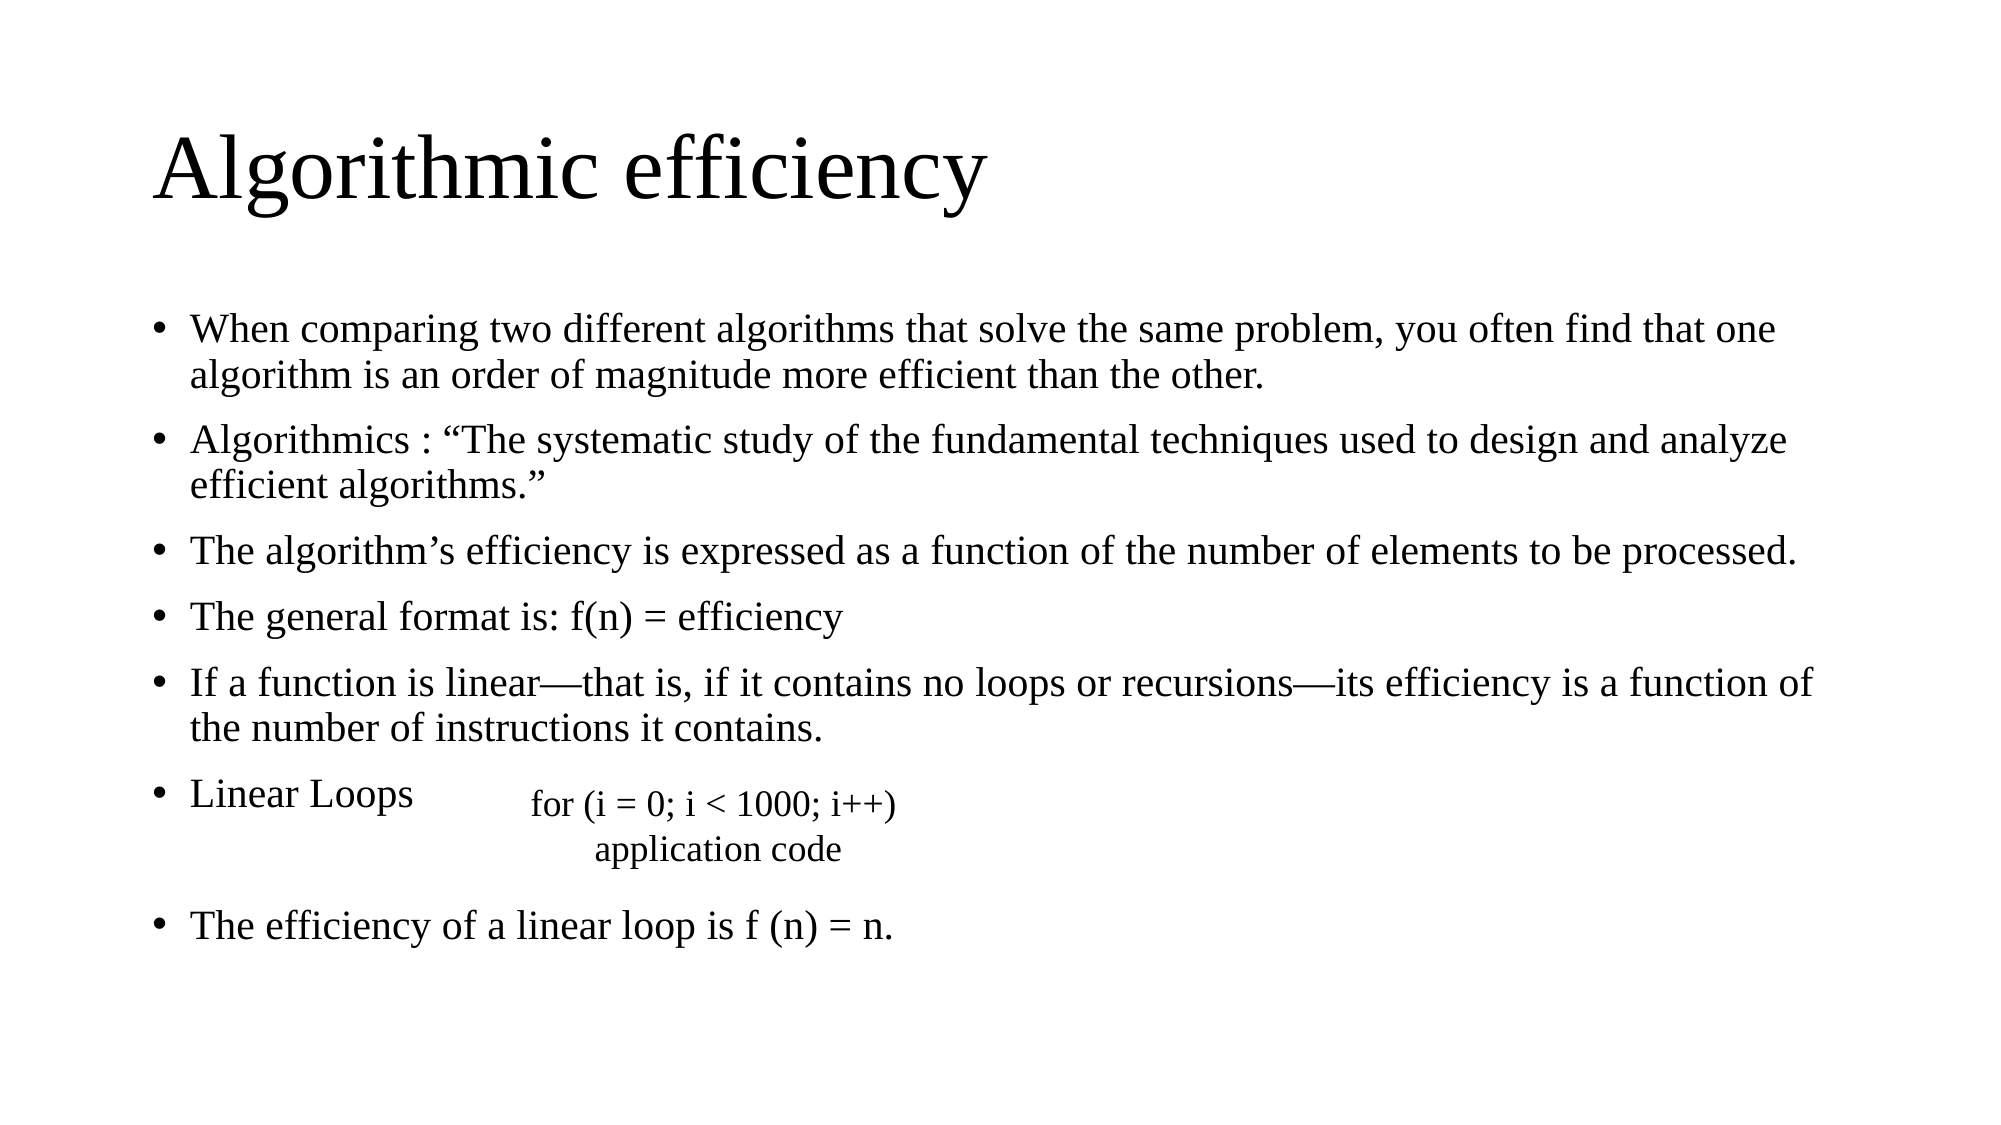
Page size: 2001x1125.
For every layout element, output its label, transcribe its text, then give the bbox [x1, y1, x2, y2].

title Algorithmic efficiency [137, 59, 1863, 278]
text_box for (i = 0; i < 1000; i++) application code [472, 777, 955, 871]
list When comparing two different algorithms that solve the same problem, you often find that one algorithm is an order of magnitude more efficient than the other. Algorithmics : “The systematic study of the fundamental techniques used to design and analyze efficient algorithms.” The algorithm’s efficiency is expressed as a function of the number of elements to be processed. The general format is: f(n) = efficiency If a function is linear—that is, if it contains no loops or recursions—its efficiency is a function of the number of instructions it contains. Linear Loops The efficiency of a linear loop is f (n) = n. [137, 299, 1863, 1014]
